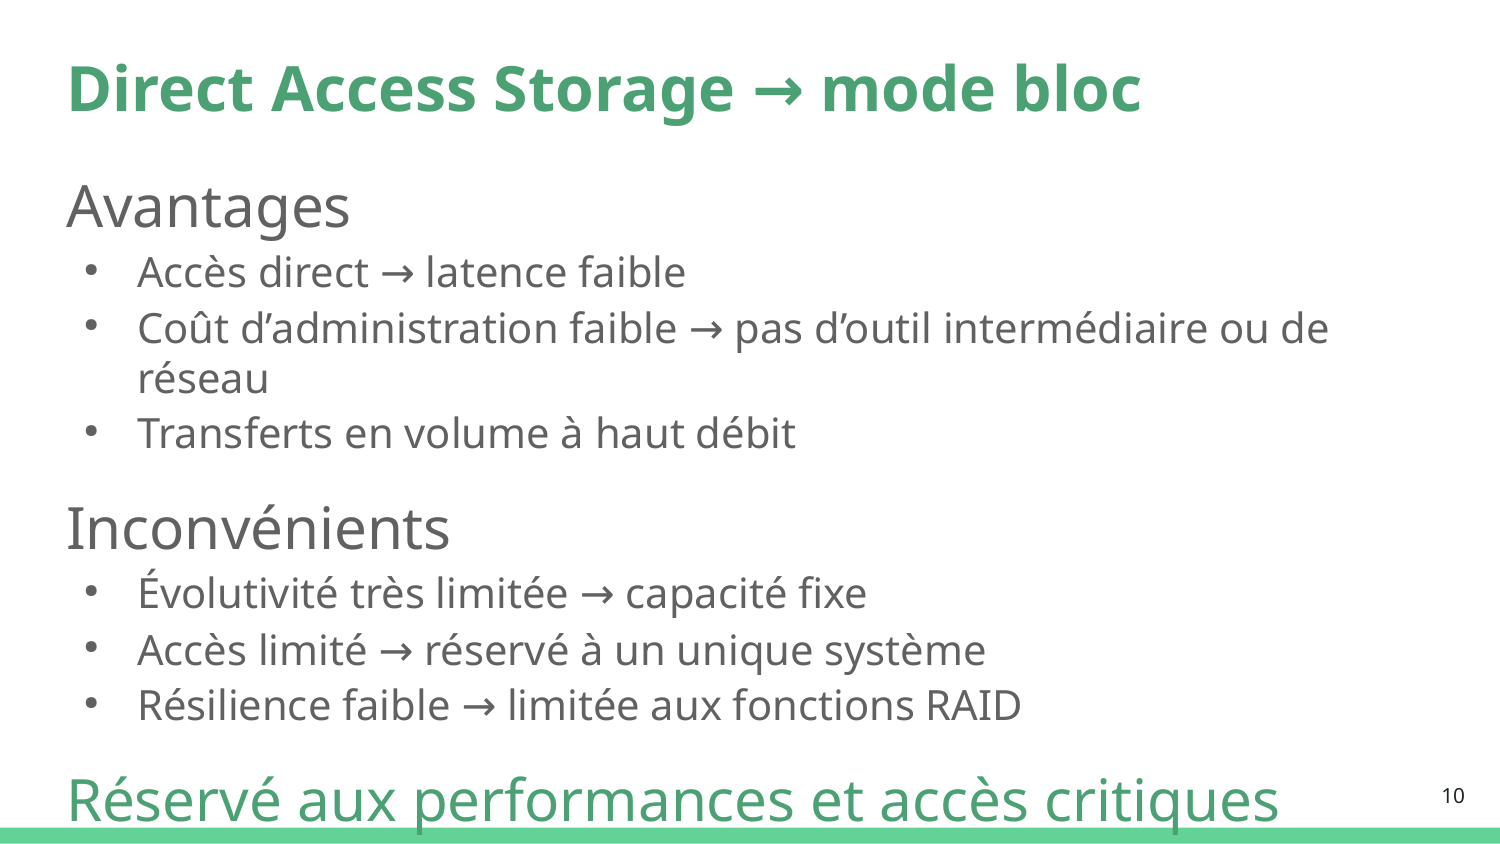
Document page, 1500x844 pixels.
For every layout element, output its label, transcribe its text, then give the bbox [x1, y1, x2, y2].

list Avantages Accès direct → latence faible Coût d’administration faible → pas d’outil intermédiaire ou de réseau Transferts en volume à haut débit Inconvénients Évolutivité très limitée → capacité fixe Accès limité → réservé à un unique système Résilience faible → limitée aux fonctions RAID Réservé aux performances et accès critiques [51, 144, 1449, 805]
title Direct Access Storage → mode bloc [51, 23, 1449, 117]
slide_number <numéro> [1389, 764, 1480, 830]
